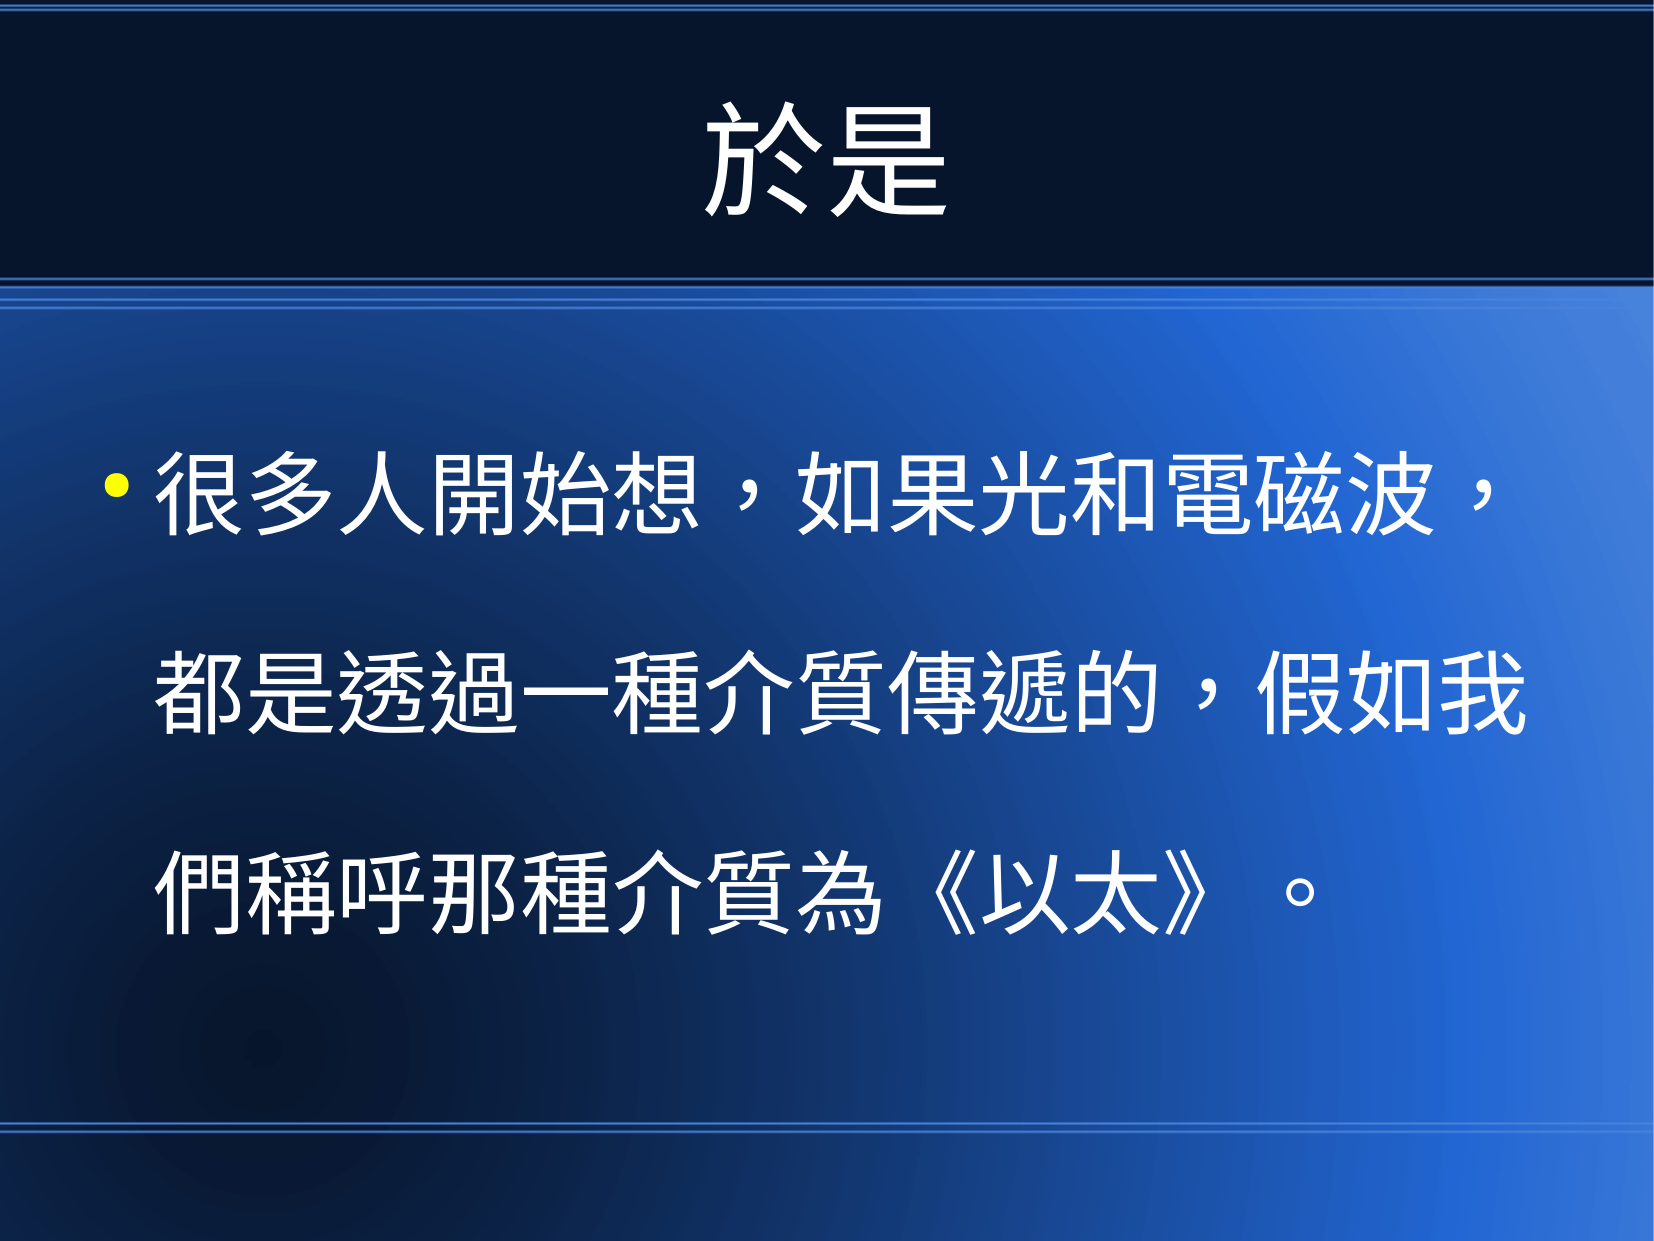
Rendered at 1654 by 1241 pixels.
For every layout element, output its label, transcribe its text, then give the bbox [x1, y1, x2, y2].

picture [0, 0, 1654, 1241]
title 於是 [82, 49, 1571, 257]
list 很多人開始想，如果光和電磁波，都是透過一種介質傳遞的，假如我們稱呼那種介質為《以太》。 [82, 355, 1571, 1241]
